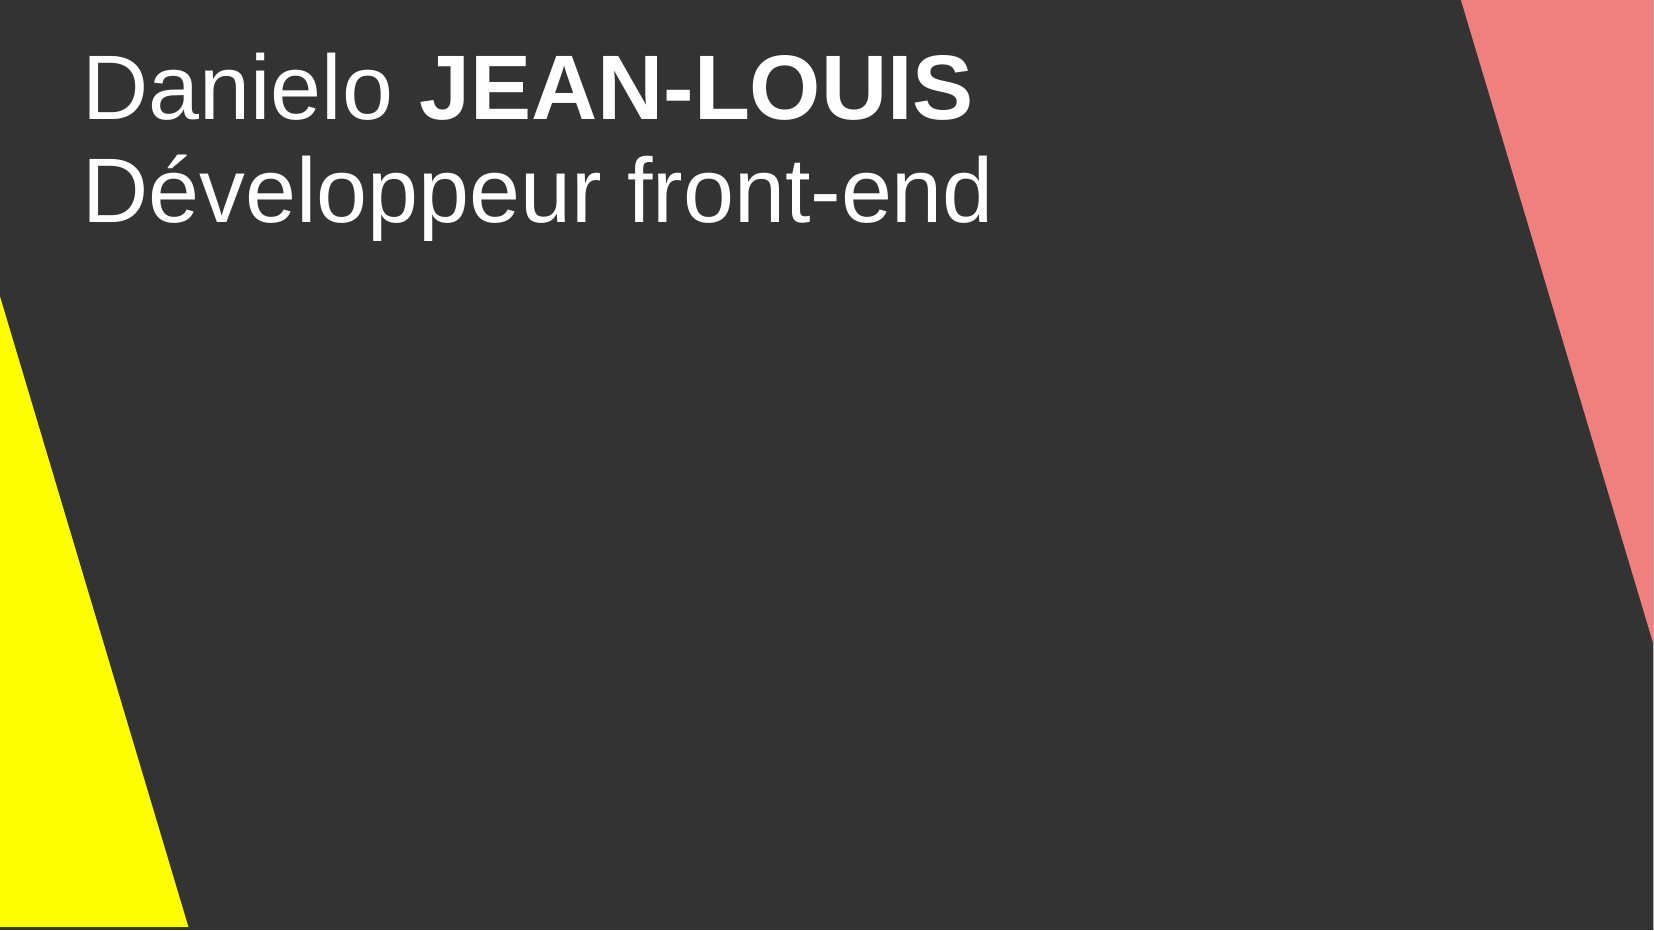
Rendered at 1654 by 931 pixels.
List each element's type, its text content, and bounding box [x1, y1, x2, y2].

text_box [0, 296, 189, 927]
text_box [1460, 0, 1654, 647]
subtitle Danielo JEAN-LOUIS Développeur front-end [82, 36, 1563, 345]
